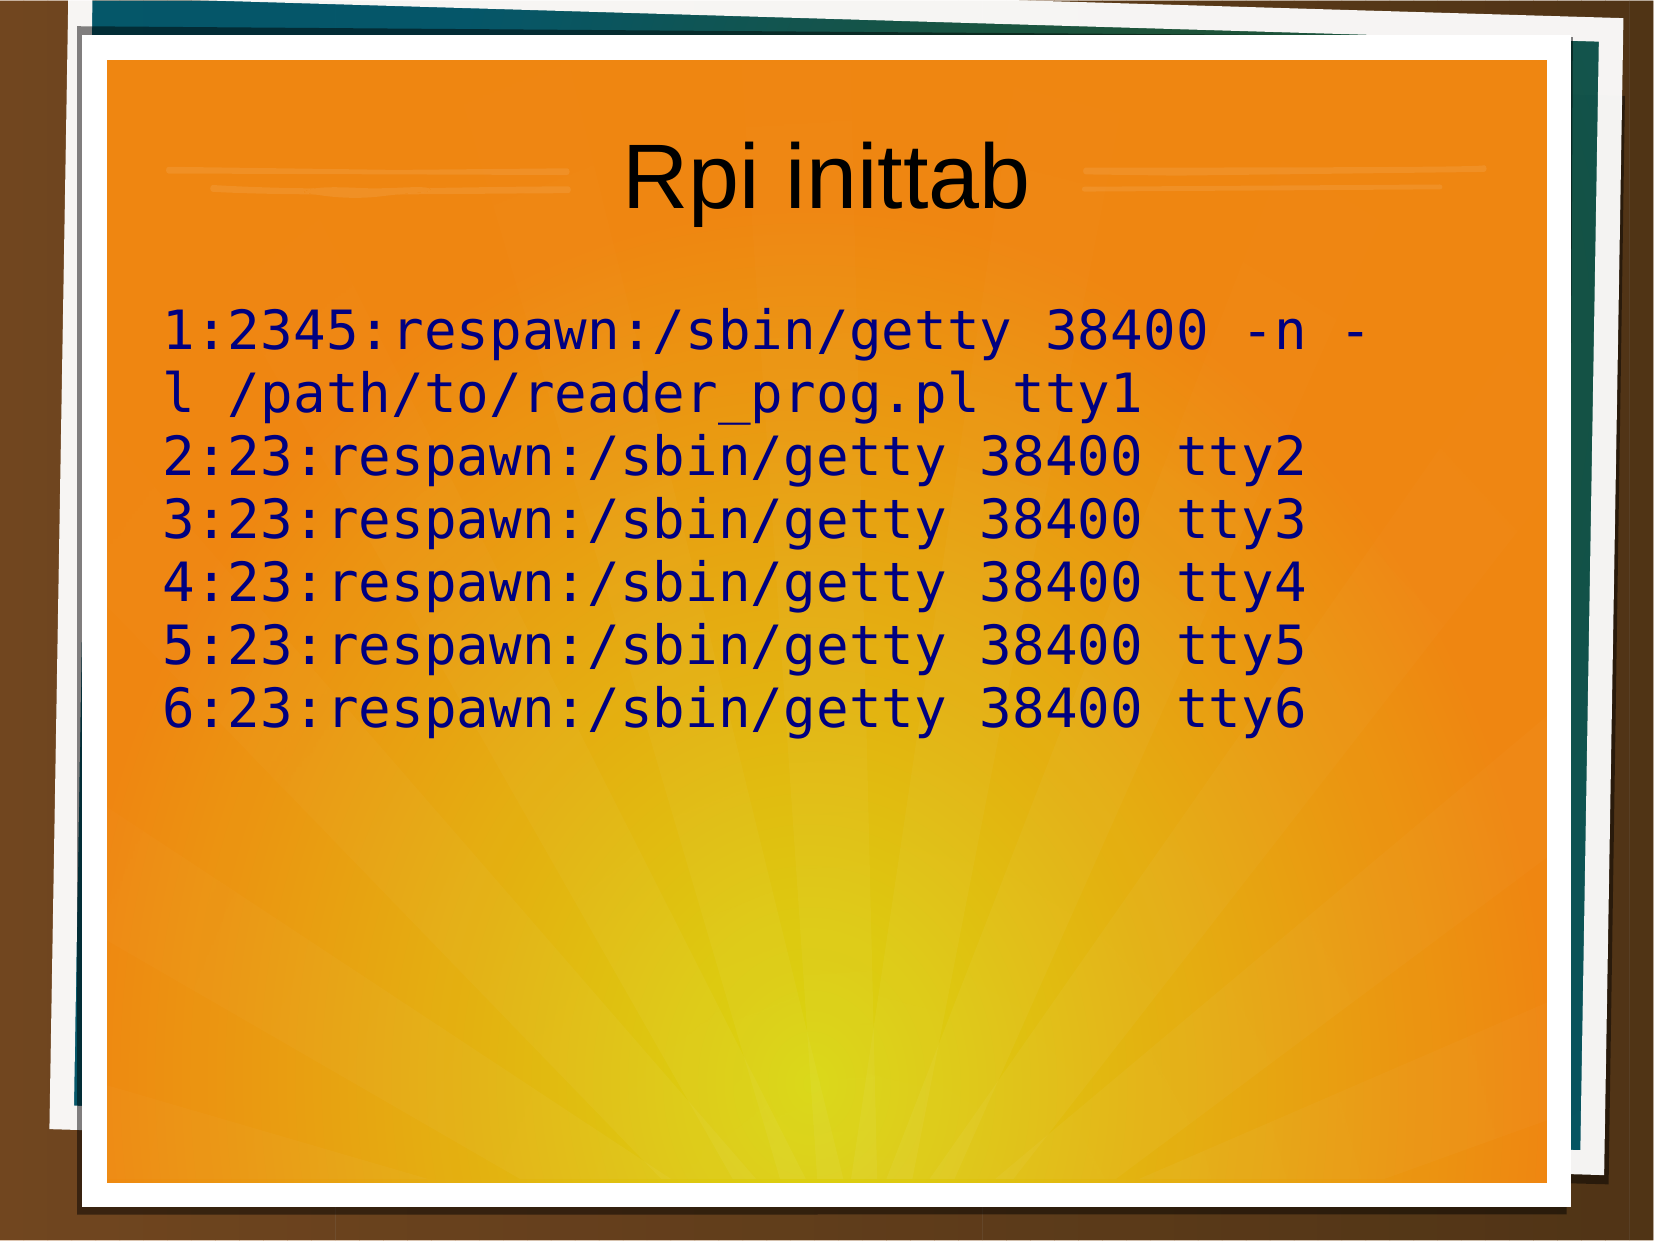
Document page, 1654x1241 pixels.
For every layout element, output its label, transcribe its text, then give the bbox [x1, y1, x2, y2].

title Rpi inittab [566, 78, 1087, 276]
subtitle 1:2345:respawn:/sbin/getty 38400 -n -l /path/to/reader_prog.pl tty1 2:23:respawn:/sbin/getty 38400 tty2 3:23:respawn:/sbin/getty 38400 tty3 4:23:respawn:/sbin/getty 38400 tty4 5:23:respawn:/sbin/getty 38400 tty5 6:23:respawn:/sbin/getty 38400 tty6 [162, 299, 1492, 1241]
